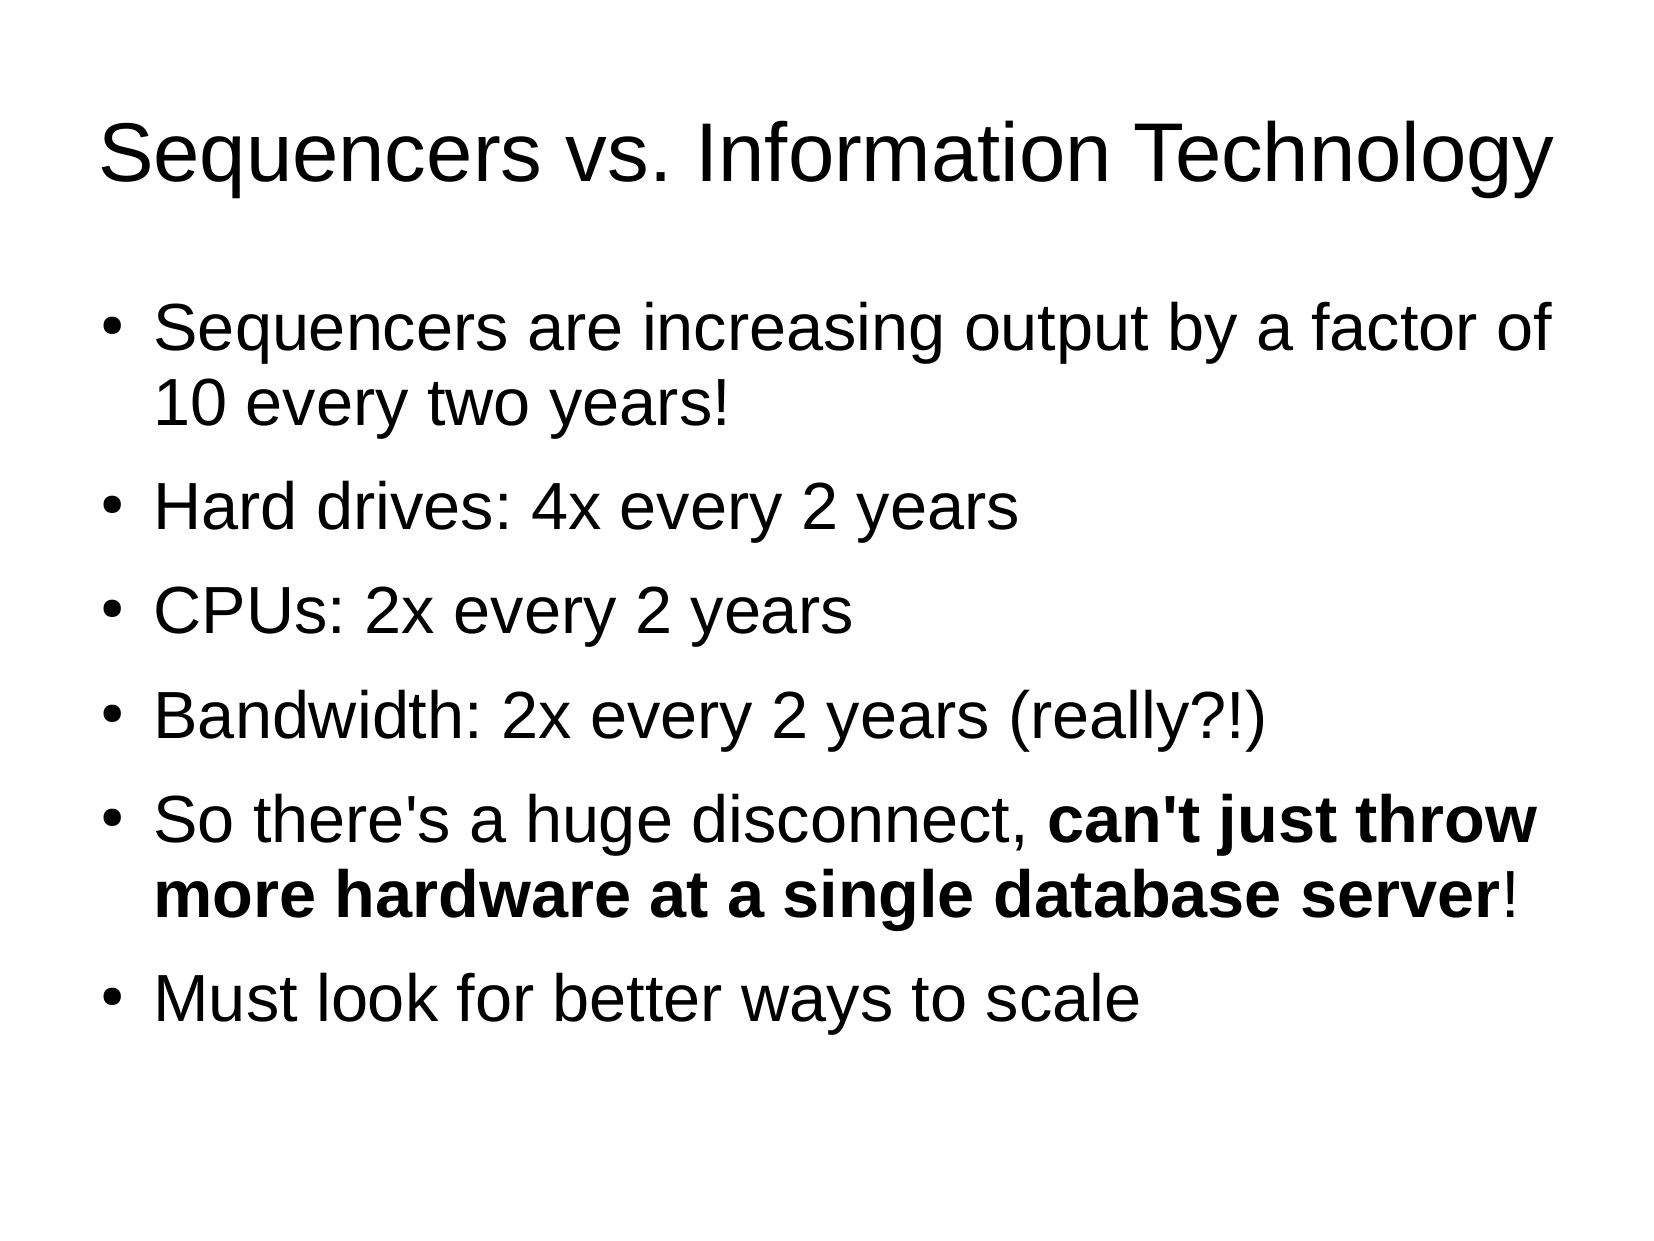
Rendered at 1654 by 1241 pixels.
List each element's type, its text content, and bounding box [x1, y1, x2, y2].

title Sequencers vs. Information Technology [82, 56, 1571, 250]
list Sequencers are increasing output by a factor of 10 every two years! Hard drives: 4x every 2 years CPUs: 2x every 2 years Bandwidth: 2x every 2 years (really?!) So there's a huge disconnect, can't just throw more hardware at a single database server! Must look for better ways to scale [82, 290, 1571, 1109]
